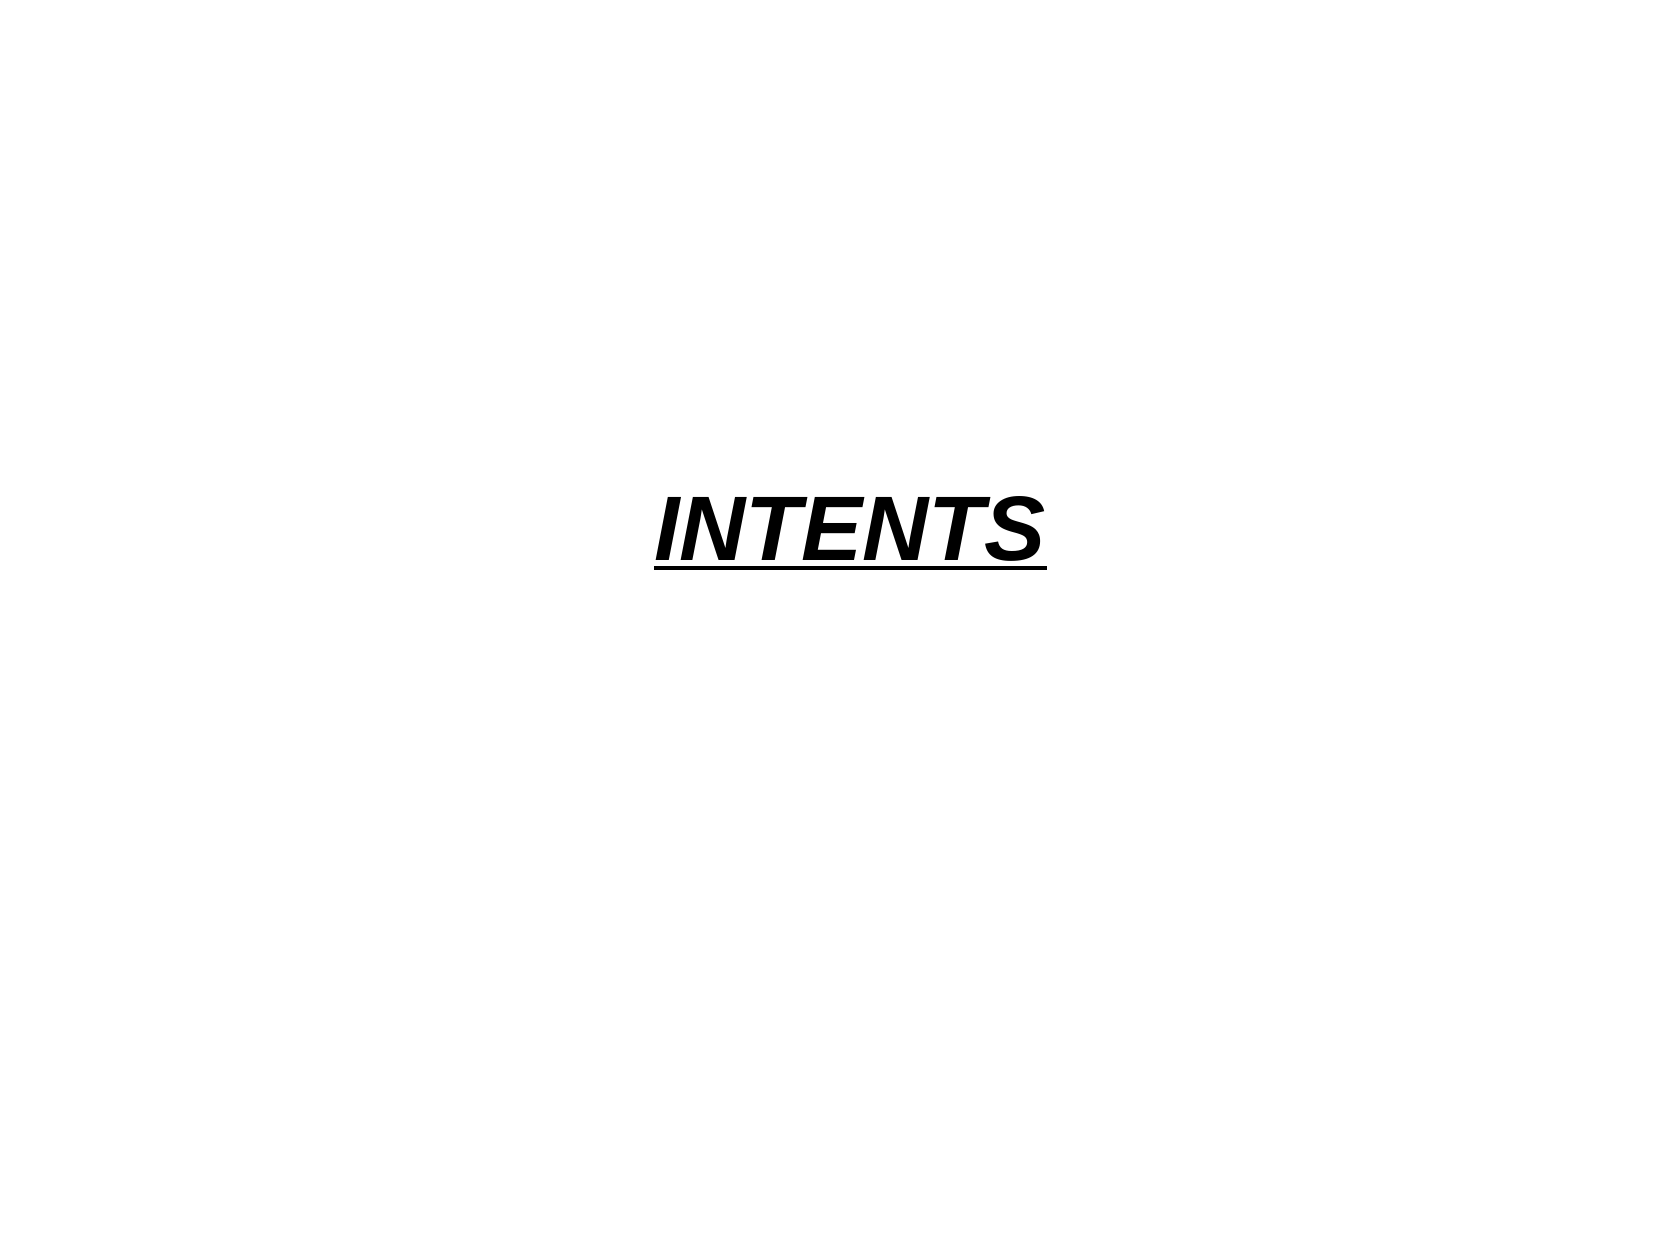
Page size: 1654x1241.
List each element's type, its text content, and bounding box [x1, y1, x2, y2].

title INTENTS [106, 425, 1595, 633]
